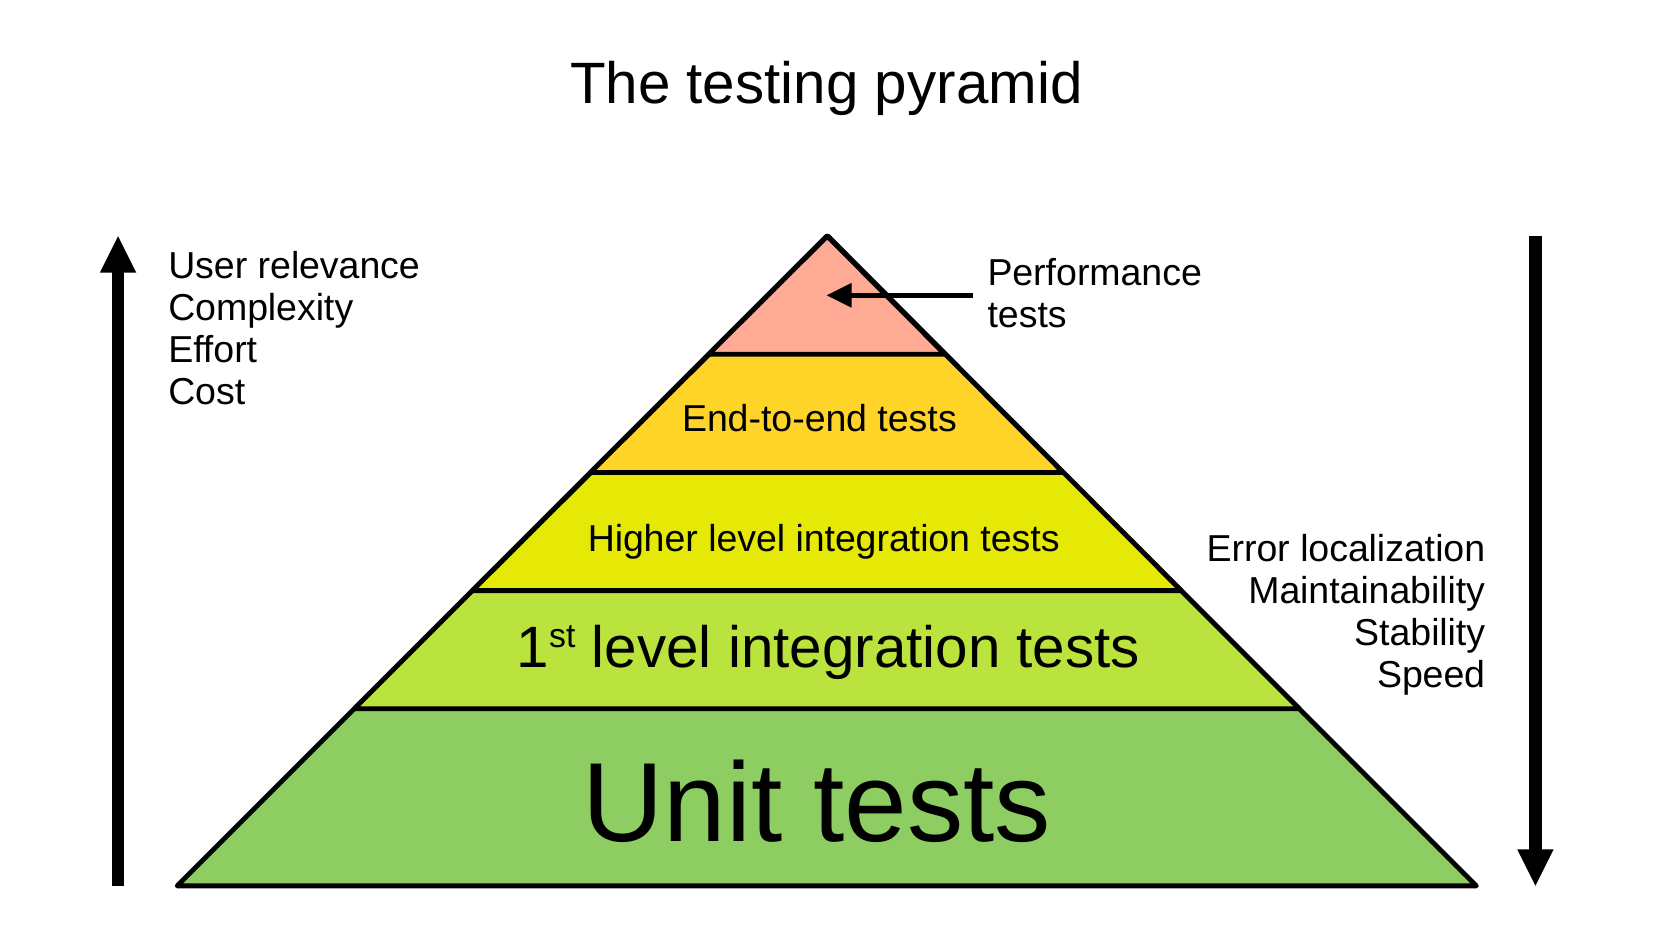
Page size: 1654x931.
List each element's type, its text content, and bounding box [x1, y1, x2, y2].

text_box User relevance Complexity Effort Cost [153, 237, 435, 420]
text_box End-to-end tests [667, 389, 987, 449]
text_box Performance tests [972, 243, 1217, 343]
title The testing pyramid [82, 37, 1571, 130]
text_box [674, 236, 981, 389]
text_box Higher level integration tests [573, 510, 1075, 567]
text_box [177, 395, 1477, 886]
text_box 1st level integration tests [501, 607, 1157, 688]
text_box Error localization Maintainability Stability Speed [1191, 519, 1501, 703]
text_box Unit tests [567, 732, 1087, 873]
